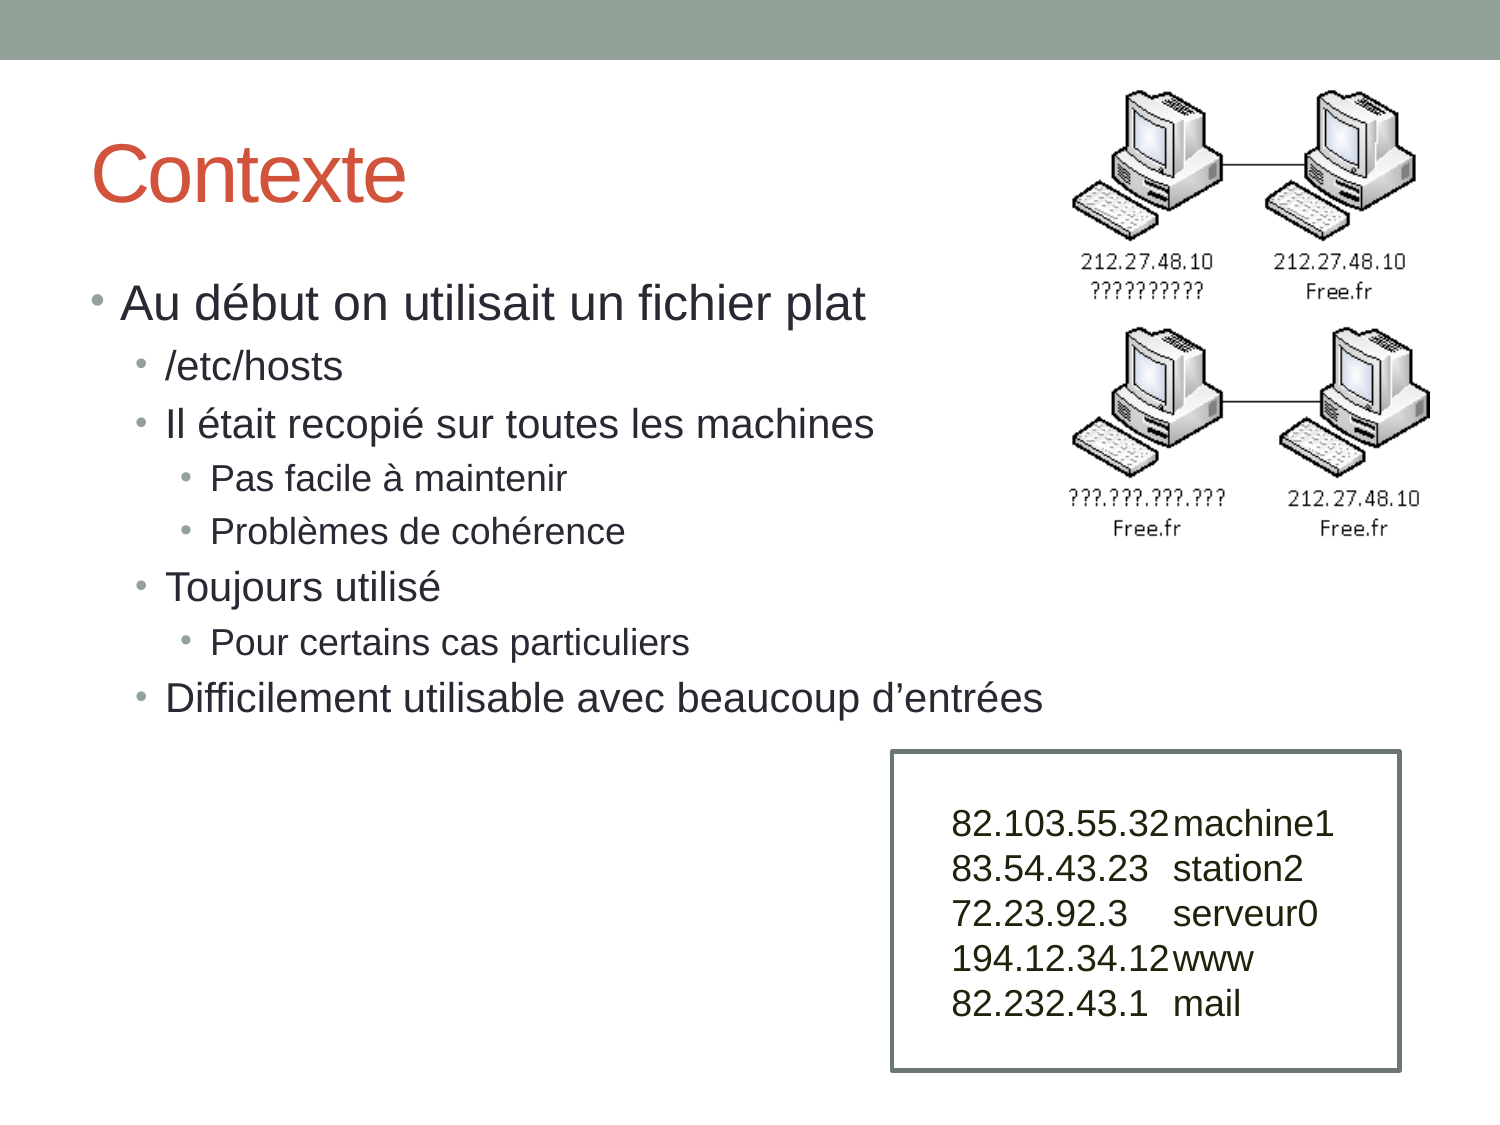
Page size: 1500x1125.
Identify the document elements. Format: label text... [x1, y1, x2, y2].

text_box 82.103.55.32 machine1 83.54.43.23 station2 72.23.92.3 serveur0 194.12.34.12 www 82.232.43.1 mail [891, 751, 1400, 1071]
picture [1068, 89, 1430, 544]
title Contexte [75, 87, 1425, 250]
list Au début on utilisait un fichier plat /etc/hosts Il était recopié sur toutes les machines Pas facile à maintenir Problèmes de cohérence Toujours utilisé Pour certains cas particuliers Difficilement utilisable avec beaucoup d’entrées [75, 262, 1425, 1063]
